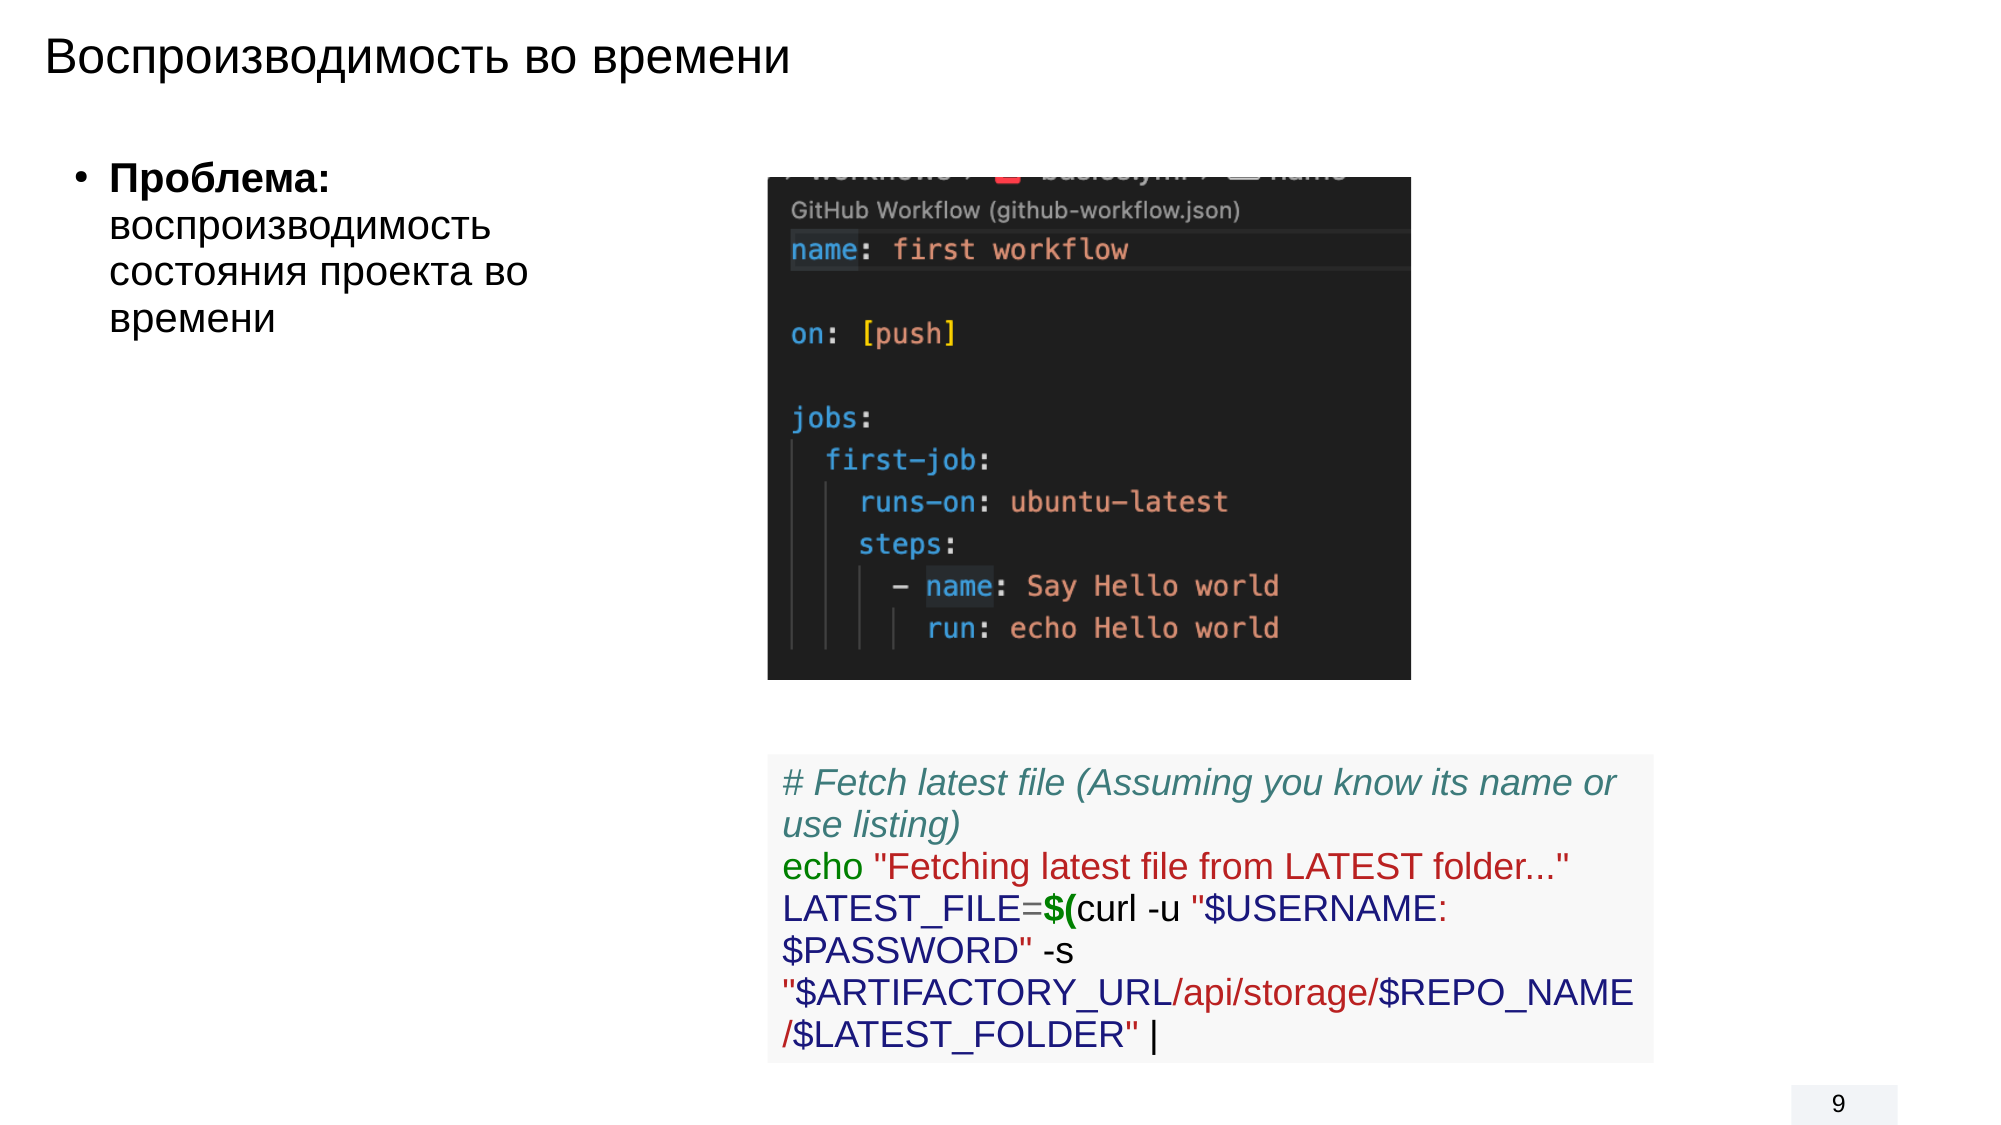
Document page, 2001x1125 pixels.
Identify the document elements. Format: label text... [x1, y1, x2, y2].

text_box Проблема: воспроизводимость состояния проекта во времени [59, 147, 709, 597]
text_box Воспроизводимость во времени [29, 21, 1595, 92]
text_box # Fetch latest file (Assuming you know its name or use listing) echo "Fetching latest file from LATEST folder..." LATEST_FILE=$(curl -u "$USERNAME:$PASSWORD" -s "$ARTIFACTORY_URL/api/storage/$REPO_NAME/$LATEST_FOLDER" | [767, 754, 1654, 1063]
picture [767, 177, 1412, 680]
text_box <number> [1817, 1082, 1961, 1125]
